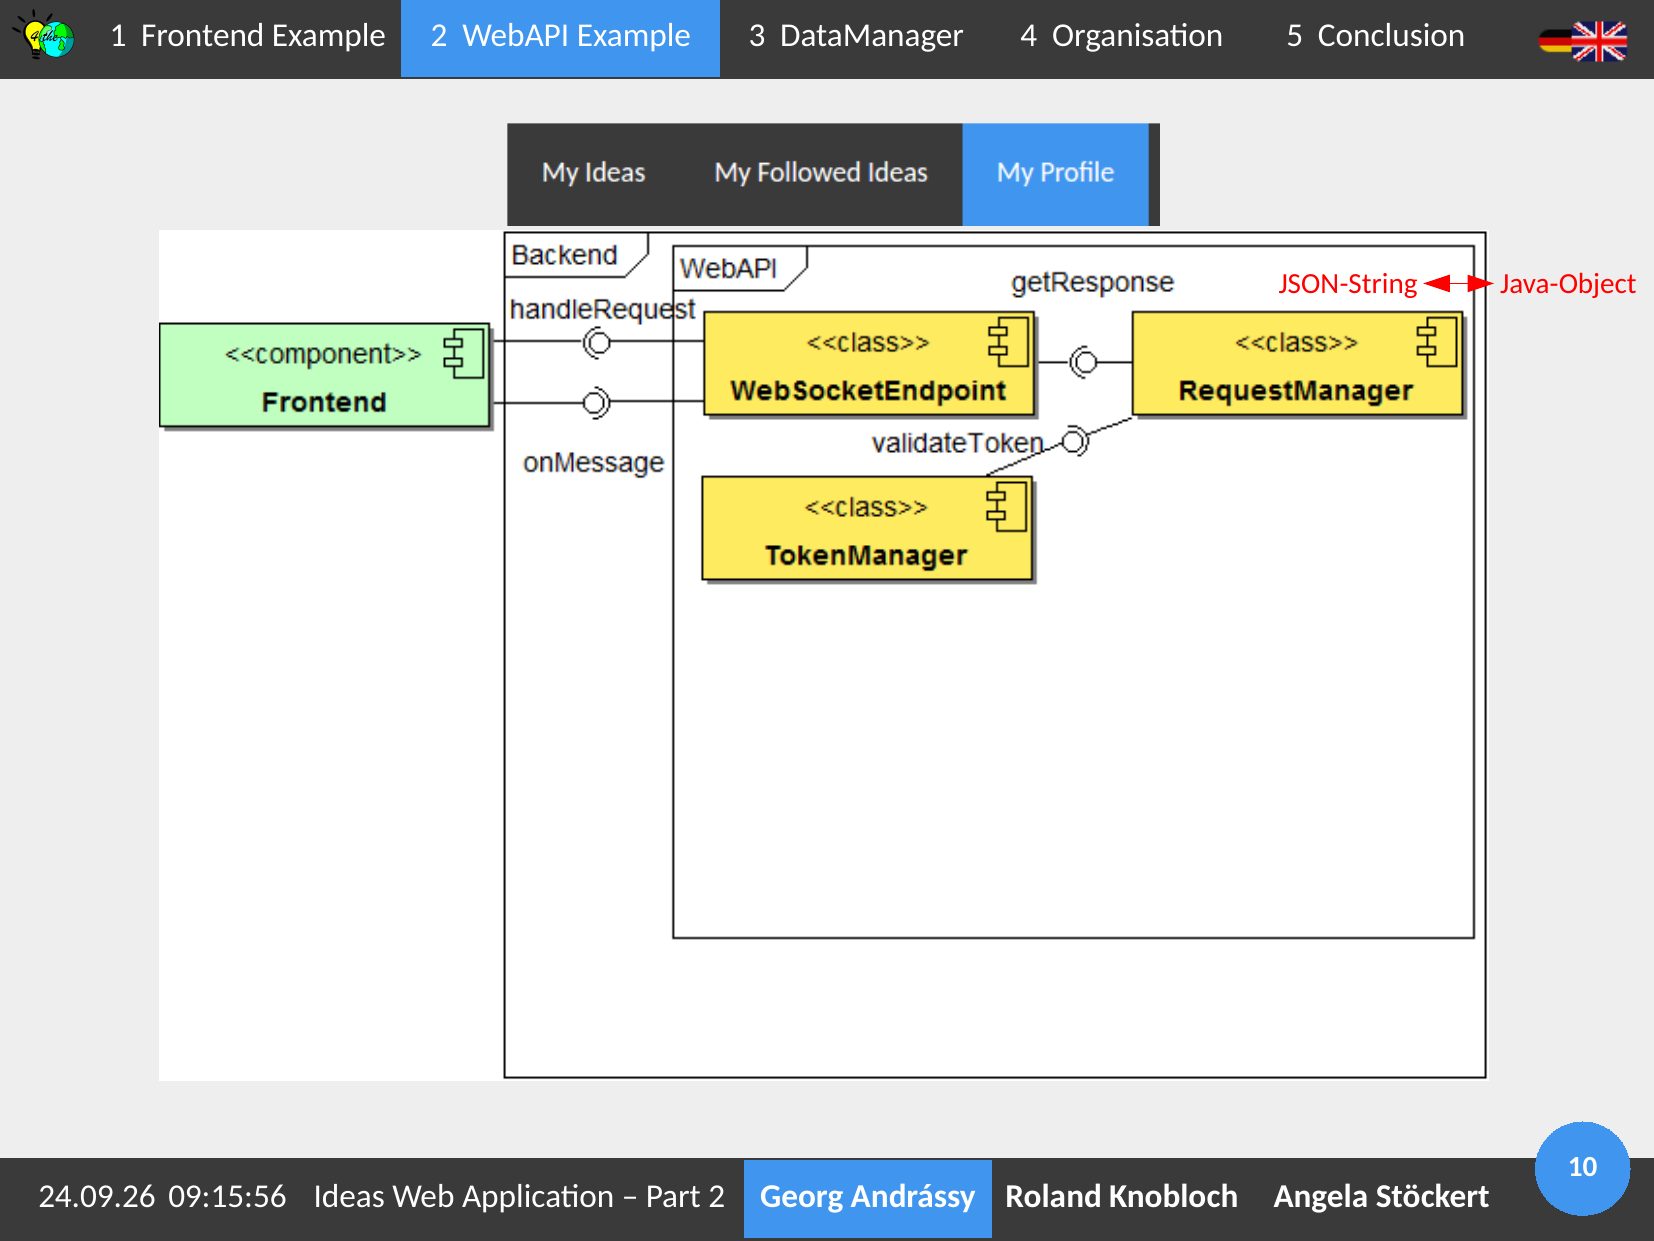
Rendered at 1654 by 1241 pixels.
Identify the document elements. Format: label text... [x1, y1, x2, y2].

text_box Ideas Web Application – Part 2 [307, 1160, 733, 1238]
picture [159, 230, 1489, 1081]
text_box Roland Knobloch [992, 1160, 1251, 1238]
text_box 2 WebAPI Example [401, 0, 720, 77]
text_box 5 Conclusion [1251, 0, 1501, 77]
text_box 4 Organisation [992, 0, 1251, 77]
text_box Angela Stöckert [1251, 1160, 1512, 1238]
text_box Georg Andrássy [744, 1160, 992, 1238]
text_box 1 Frontend Example [94, 0, 401, 77]
picture [506, 122, 1160, 226]
text_box JSON-String Java-Object [1263, 259, 1654, 341]
picture [2, 0, 83, 79]
picture [1536, 18, 1629, 64]
text_box 3 DataManager [720, 0, 992, 77]
